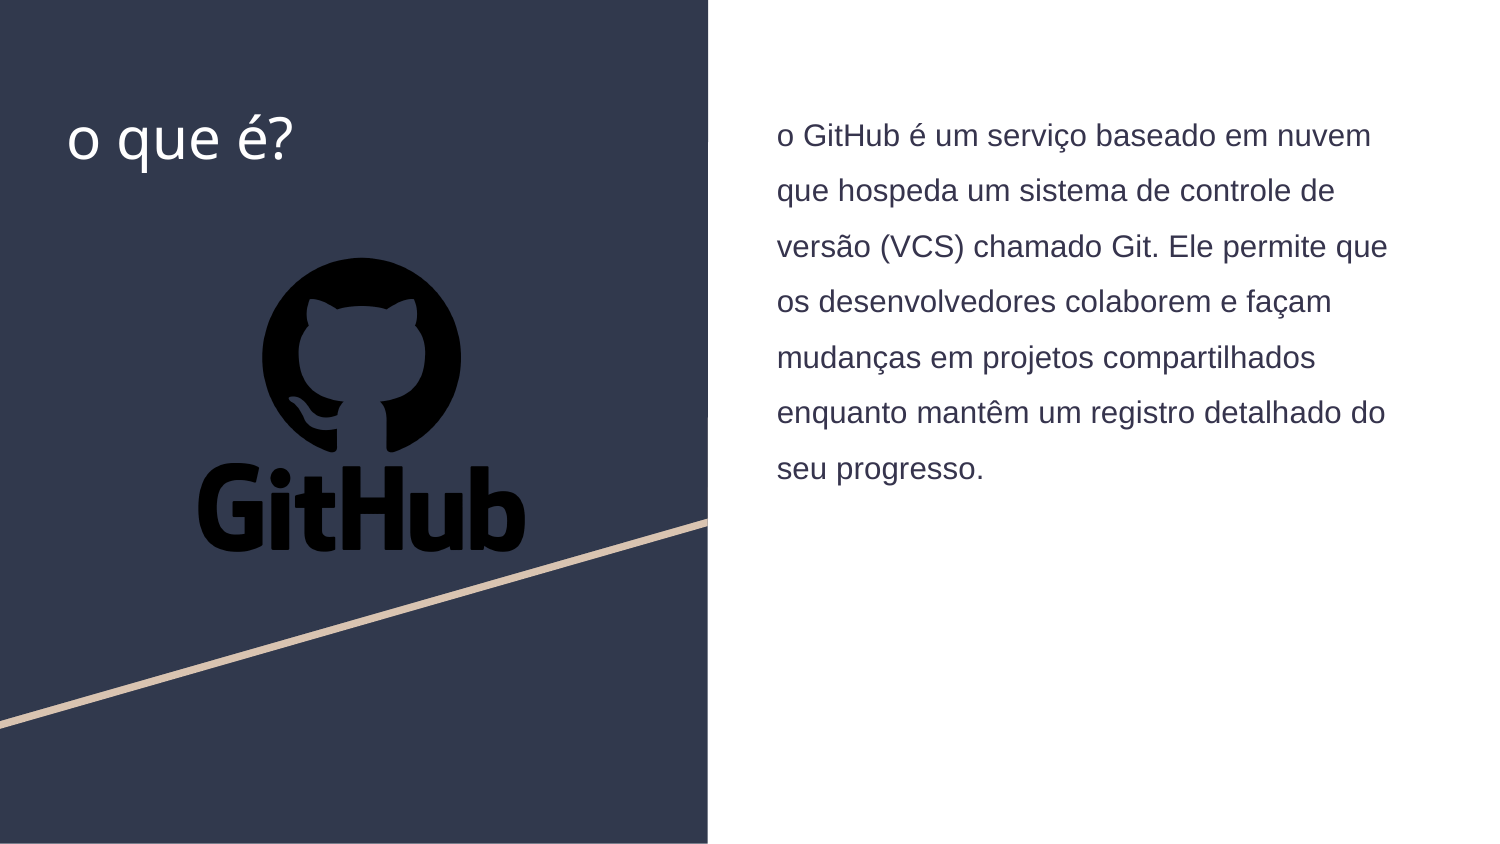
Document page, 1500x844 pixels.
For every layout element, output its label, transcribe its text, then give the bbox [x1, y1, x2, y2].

list o GitHub é um serviço baseado em nuvem que hospeda um sistema de controle de versão (VCS) chamado Git. Ele permite que os desenvolvedores colaborem e façam mudanças em projetos compartilhados enquanto mantêm um registro detalhado do seu progresso. [761, 82, 1446, 755]
title o que é? [51, 82, 660, 494]
picture [93, 253, 630, 556]
